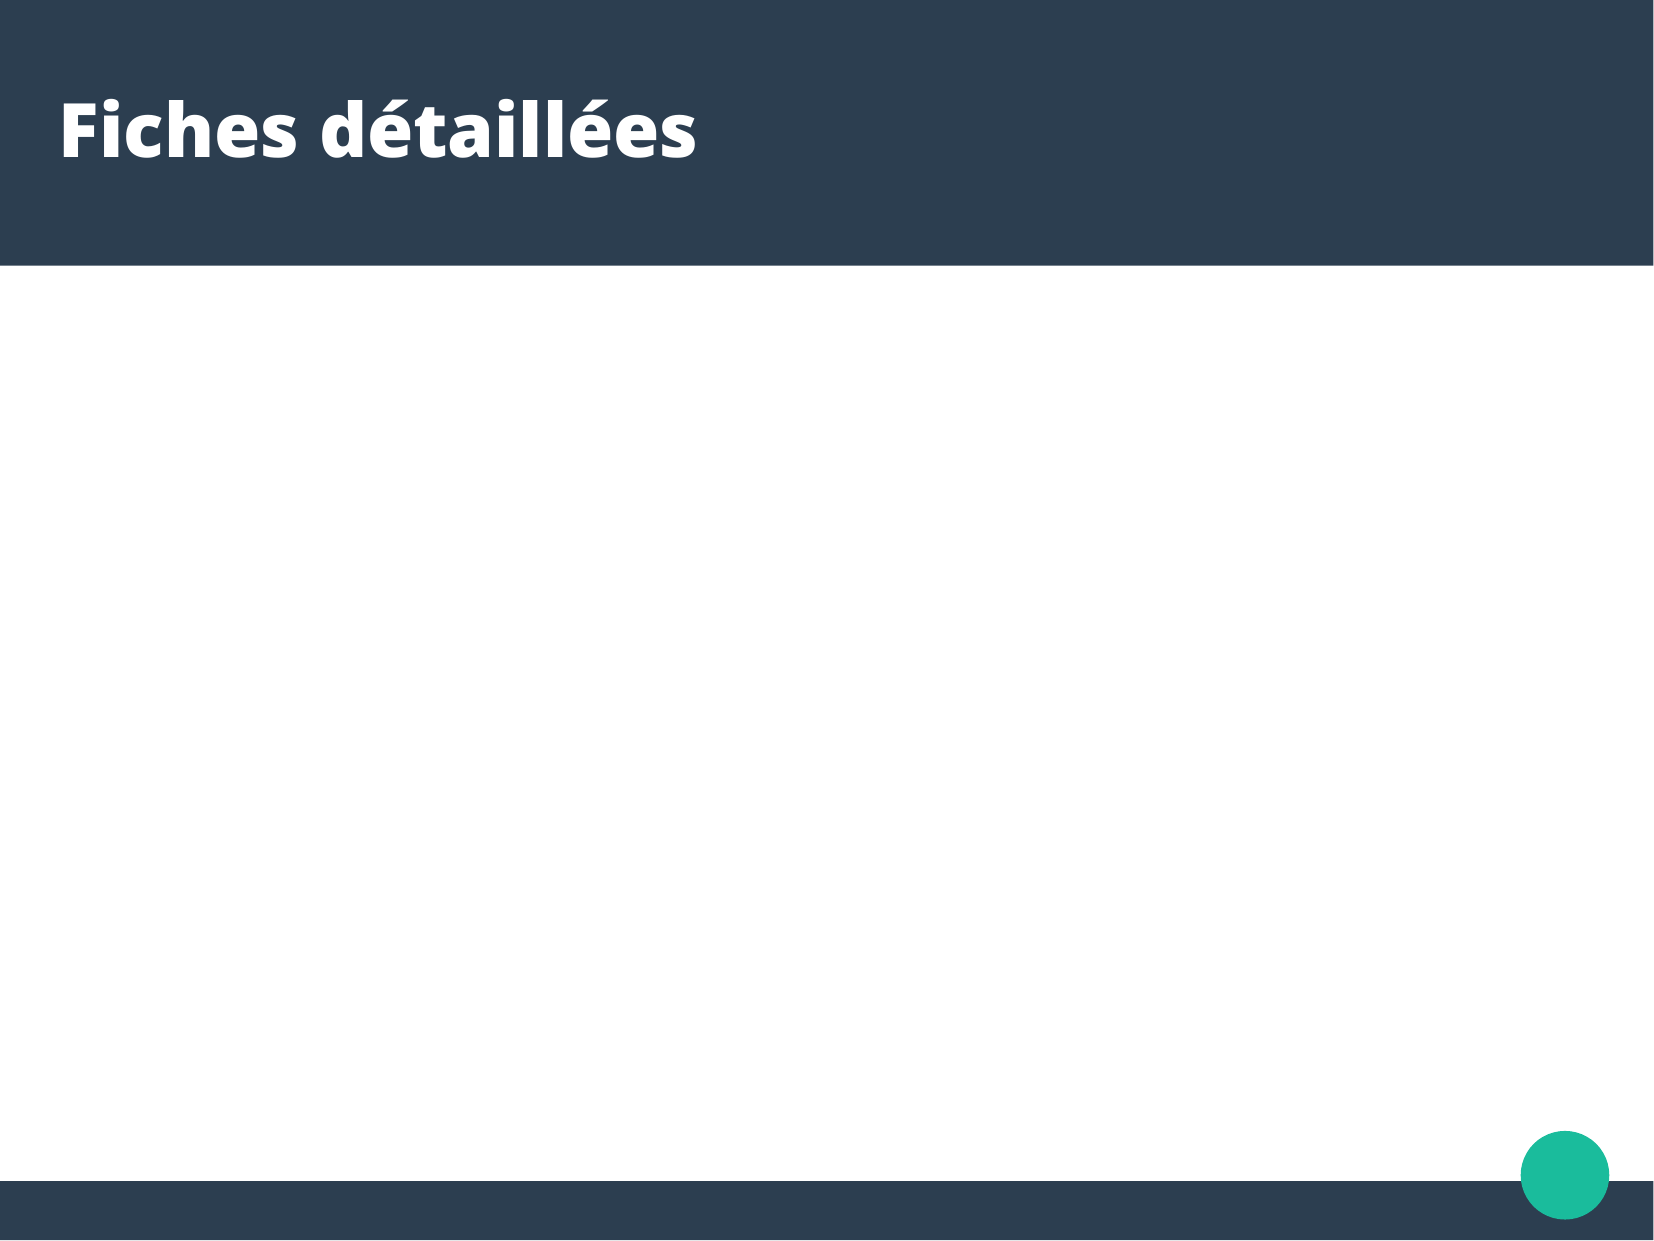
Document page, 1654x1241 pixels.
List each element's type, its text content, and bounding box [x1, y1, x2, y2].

title Fiches détaillées [59, 49, 1595, 207]
